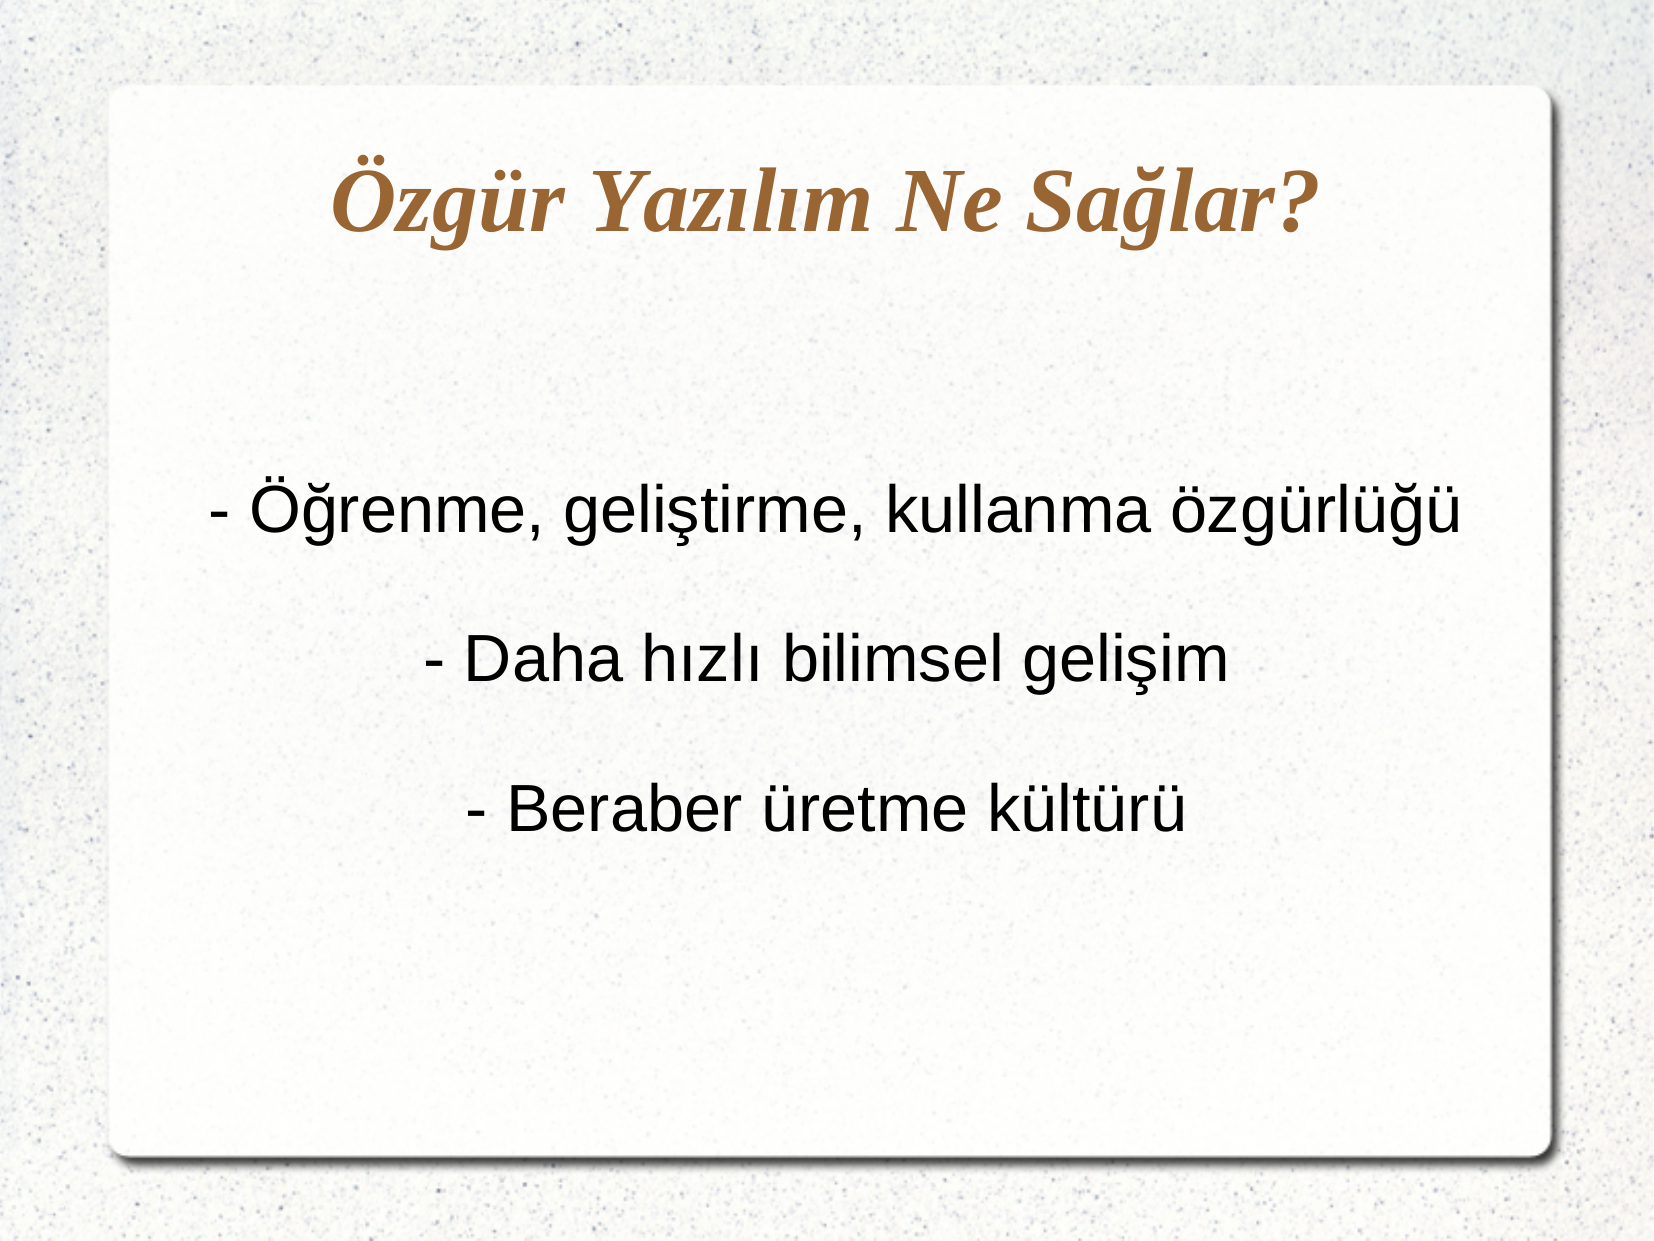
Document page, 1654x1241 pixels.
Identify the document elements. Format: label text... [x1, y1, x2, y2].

title Özgür Yazılım Ne Sağlar? [118, 96, 1536, 304]
subtitle - Öğrenme, geliştirme, kullanma özgürlüğü - Daha hızlı bilimsel gelişim - Beraber üretme kültürü [147, 336, 1506, 1056]
picture [0, 0, 1654, 1241]
